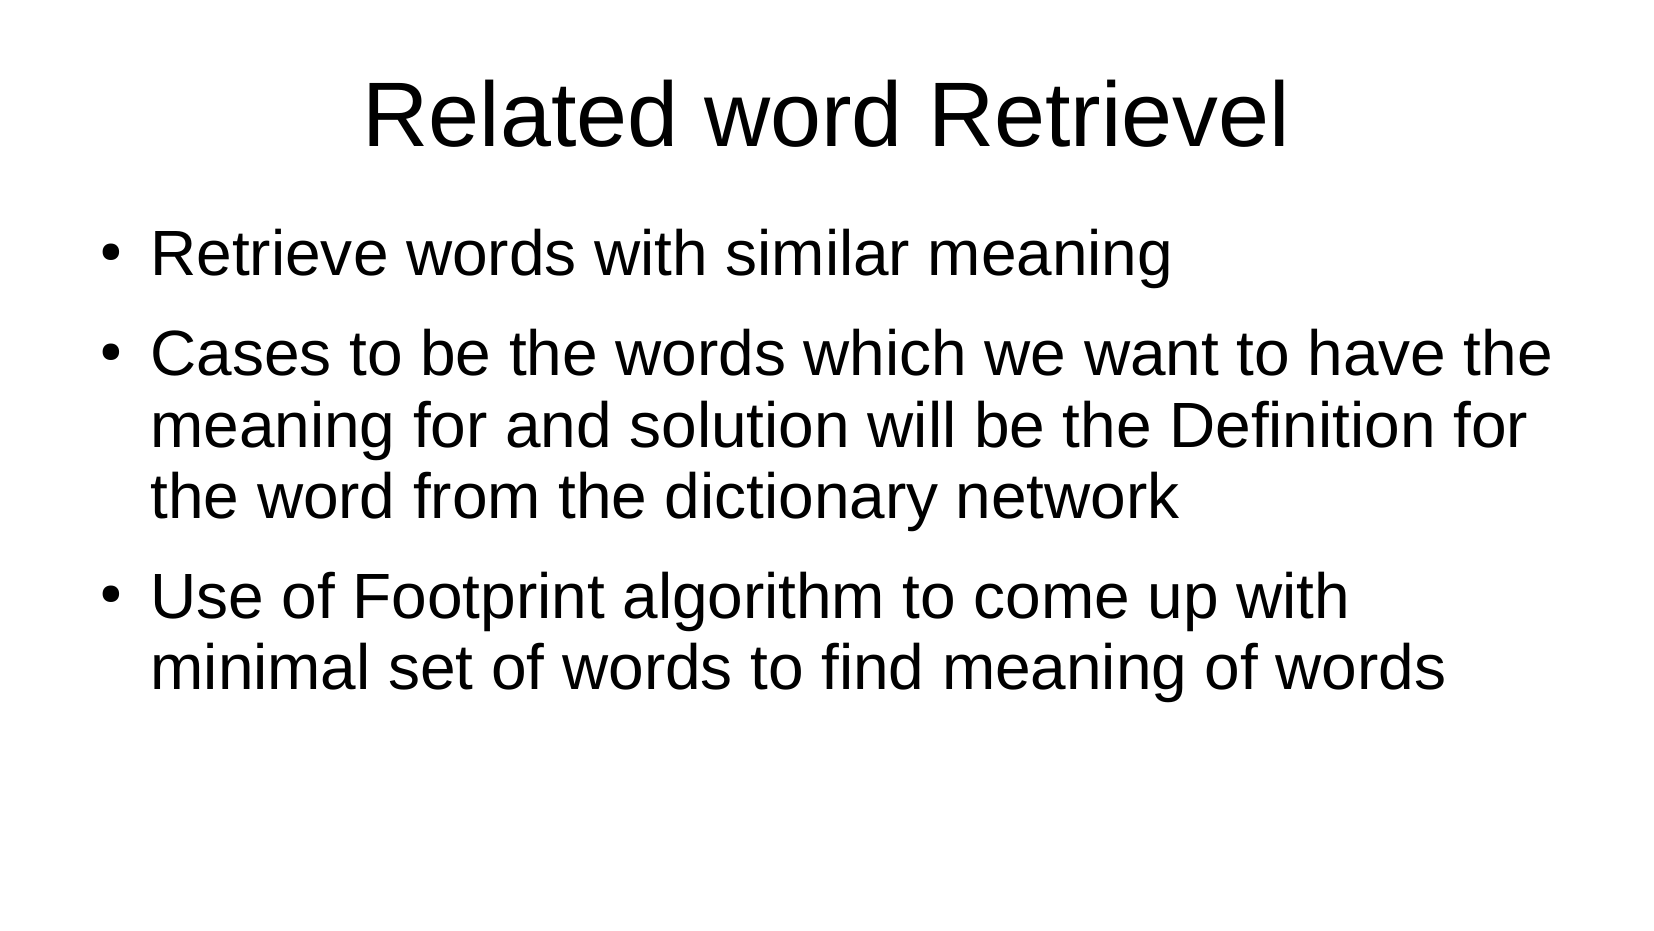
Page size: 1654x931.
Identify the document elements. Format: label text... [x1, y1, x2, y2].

title Related word Retrievel [82, 37, 1571, 193]
list Retrieve words with similar meaning Cases to be the words which we want to have the meaning for and solution will be the Definition for the word from the dictionary network Use of Footprint algorithm to come up with minimal set of words to find meaning of words [82, 217, 1571, 758]
